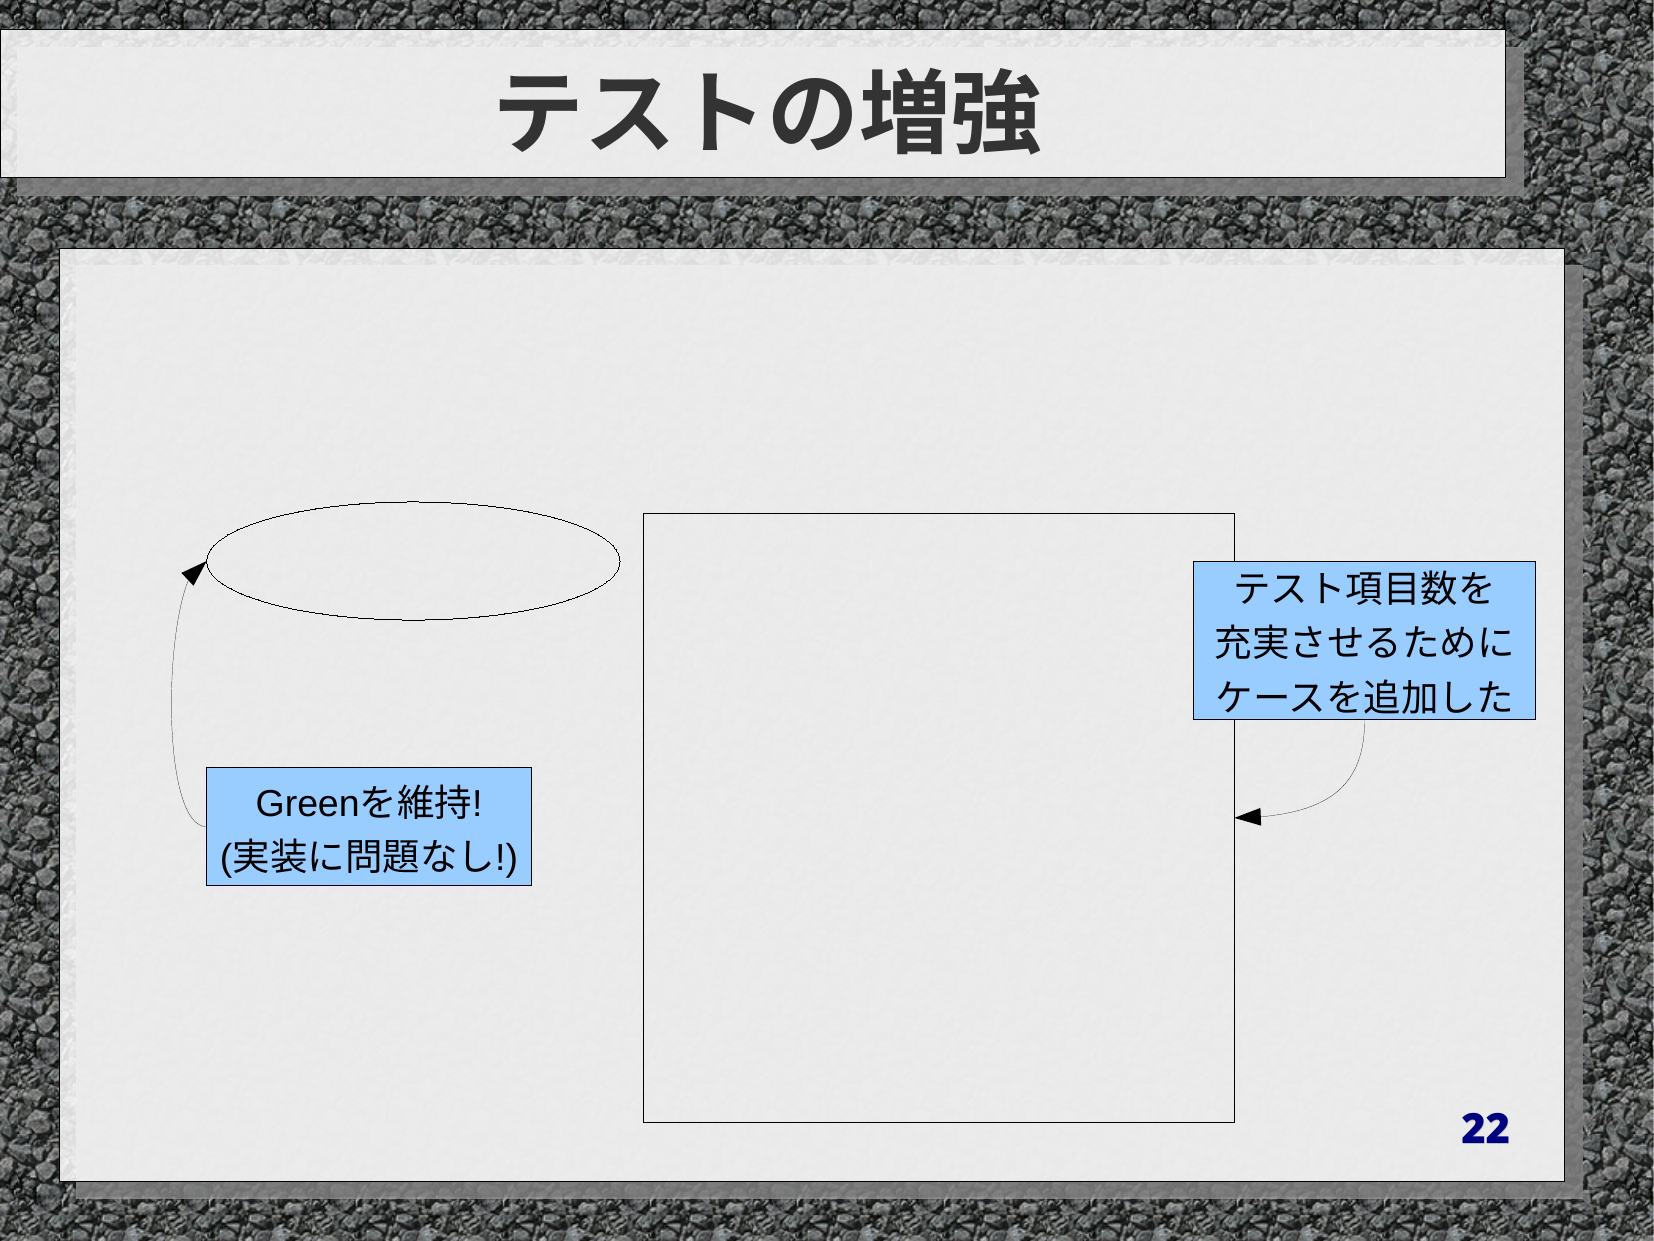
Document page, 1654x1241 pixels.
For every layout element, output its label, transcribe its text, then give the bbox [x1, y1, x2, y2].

text_box Greenを維持! (実装に問題なし!) [206, 767, 532, 886]
text_box テスト項目数を 充実させるために ケースを追加した [1193, 561, 1536, 720]
title テストの増強 [29, 37, 1506, 176]
picture [0, 0, 1654, 1241]
